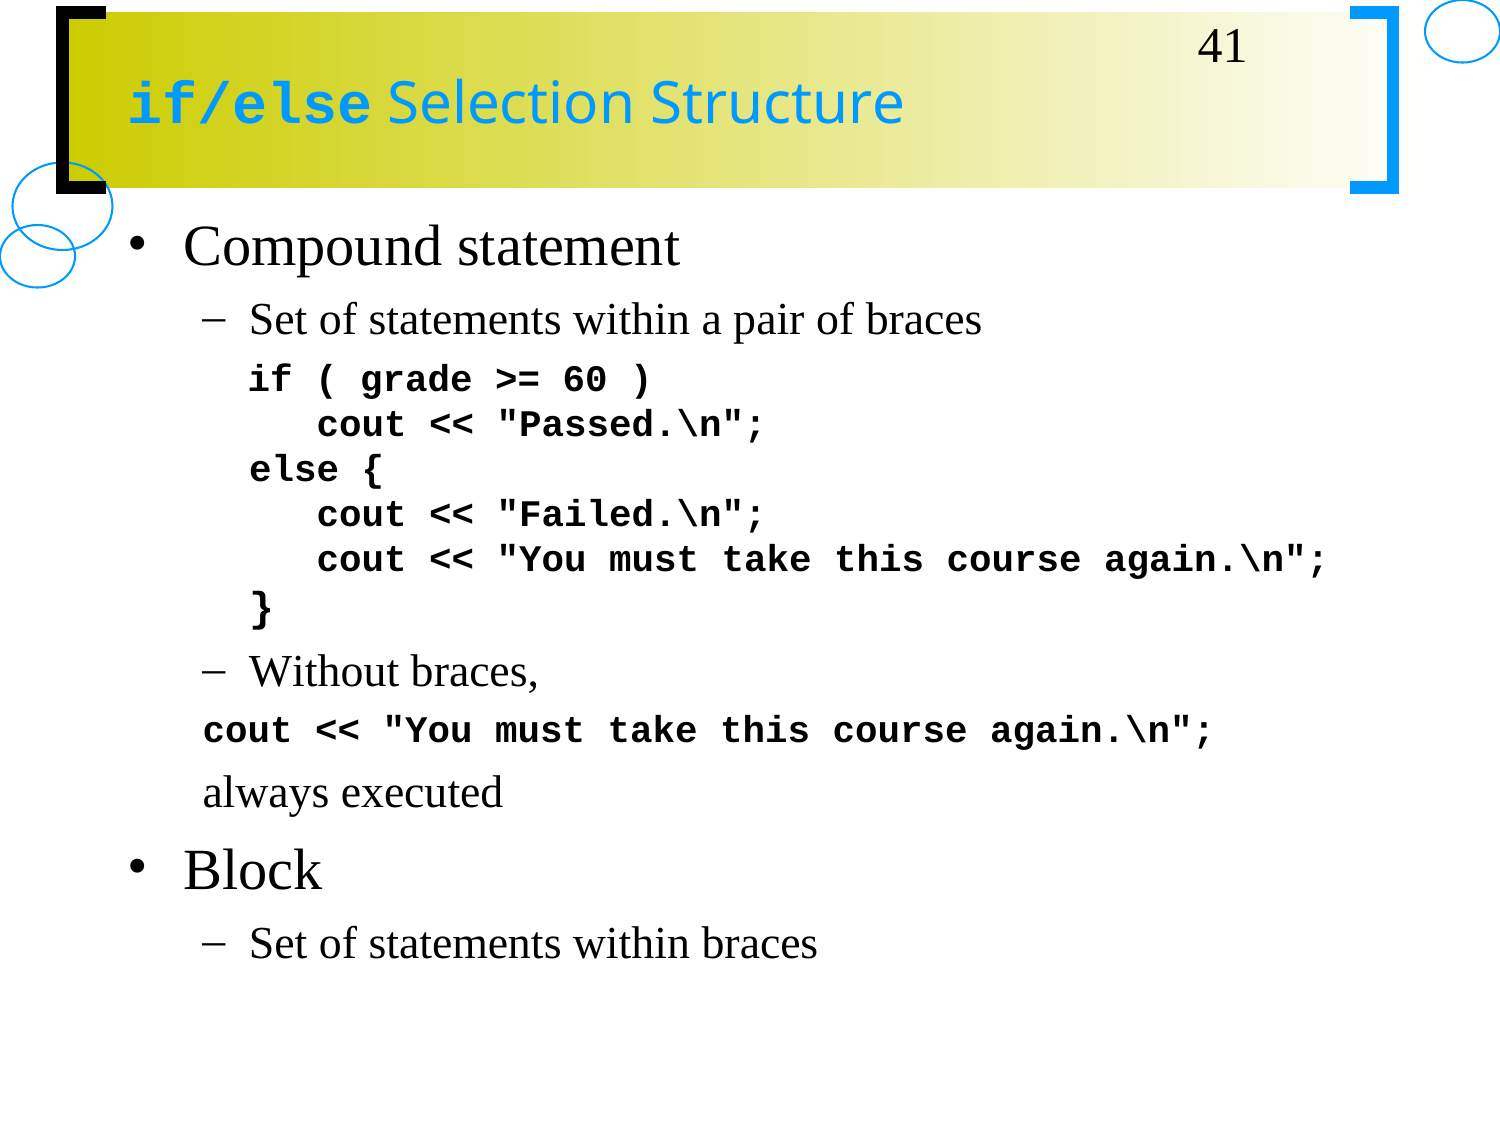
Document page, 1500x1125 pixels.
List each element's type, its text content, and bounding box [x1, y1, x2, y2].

title if/else Selection Structure [112, 12, 1388, 188]
list Compound statement Set of statements within a pair of braces if ( grade >= 60 ) cout << "Passed.\n"; else { cout << "Failed.\n"; cout << "You must take this course again.\n"; } Without braces, cout << "You must take this course again.\n"; always executed Block Set of statements within braces [112, 199, 1388, 1063]
